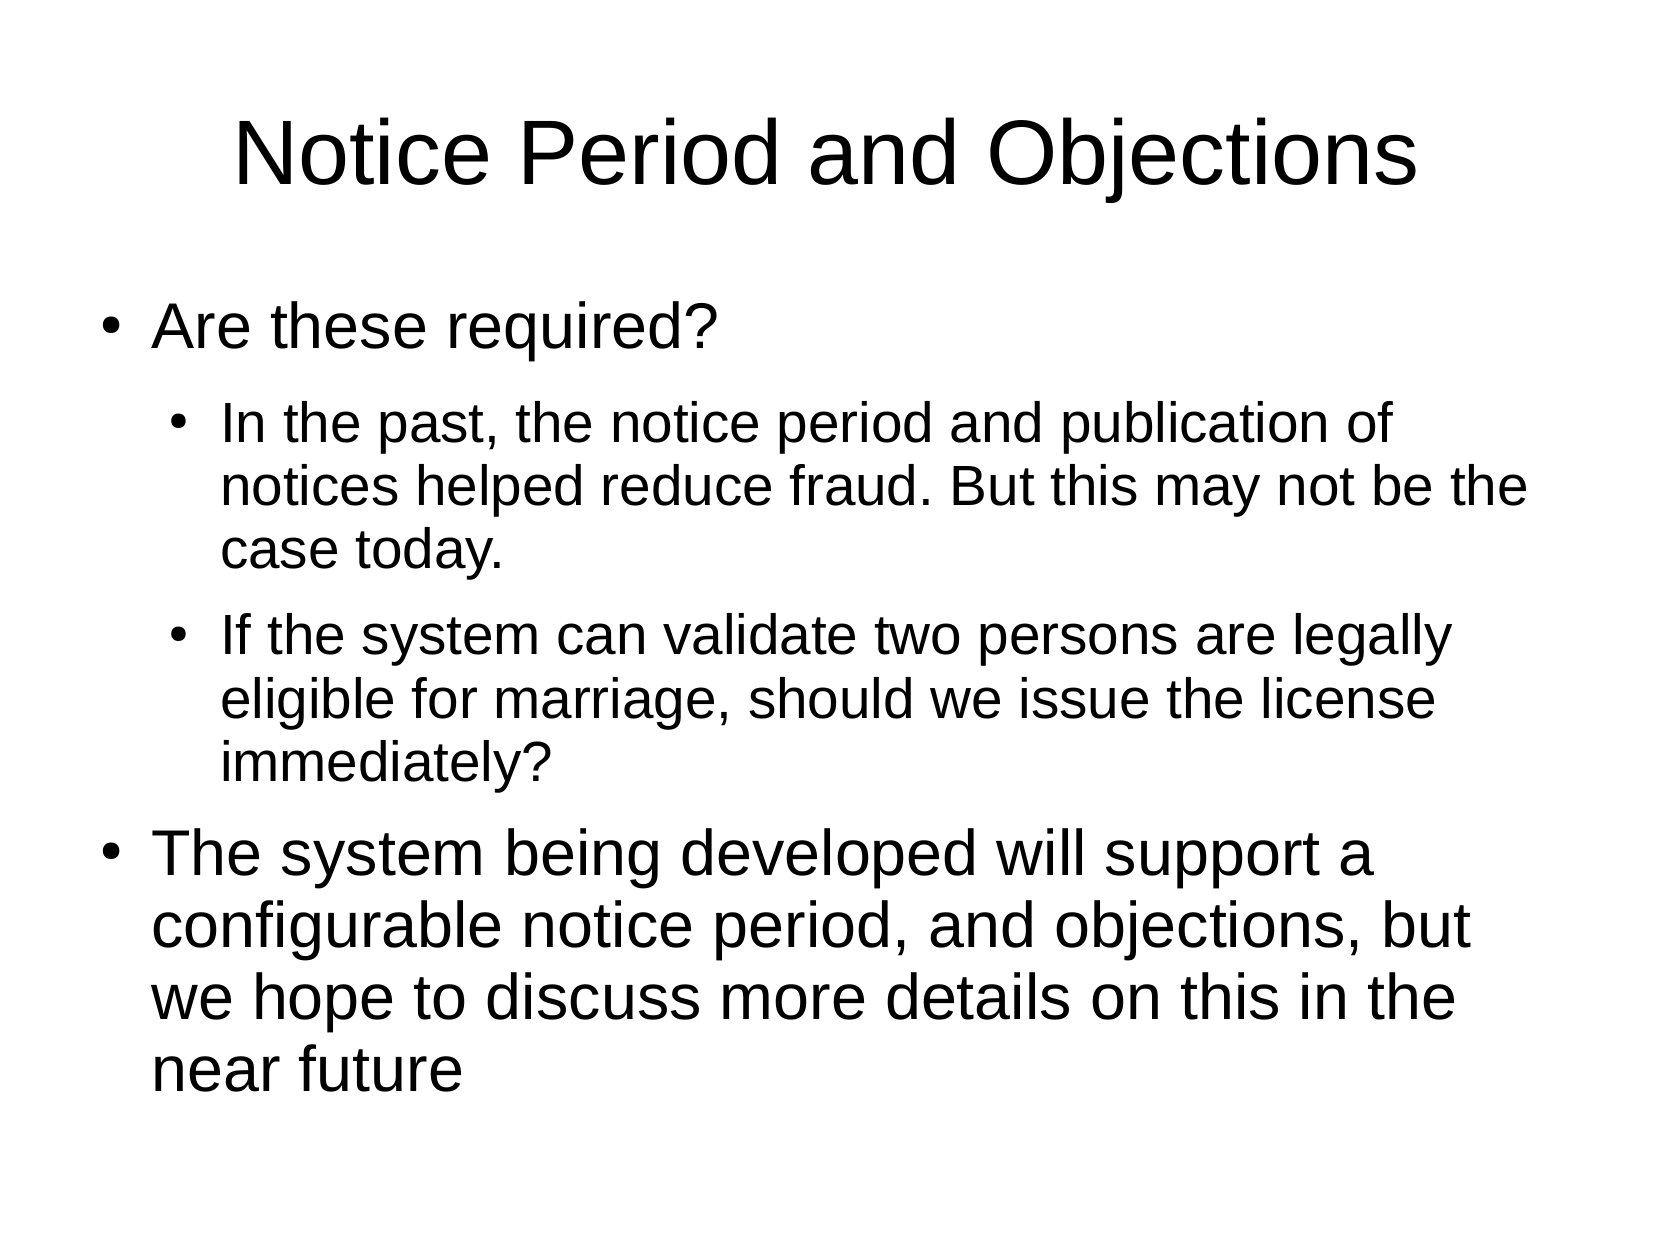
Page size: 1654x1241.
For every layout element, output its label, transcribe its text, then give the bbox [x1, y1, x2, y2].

title Notice Period and Objections [82, 56, 1571, 250]
list Are these required? In the past, the notice period and publication of notices helped reduce fraud. But this may not be the case today. If the system can validate two persons are legally eligible for marriage, should we issue the license immediately? The system being developed will support a configurable notice period, and objections, but we hope to discuss more details on this in the near future [82, 290, 1571, 1109]
